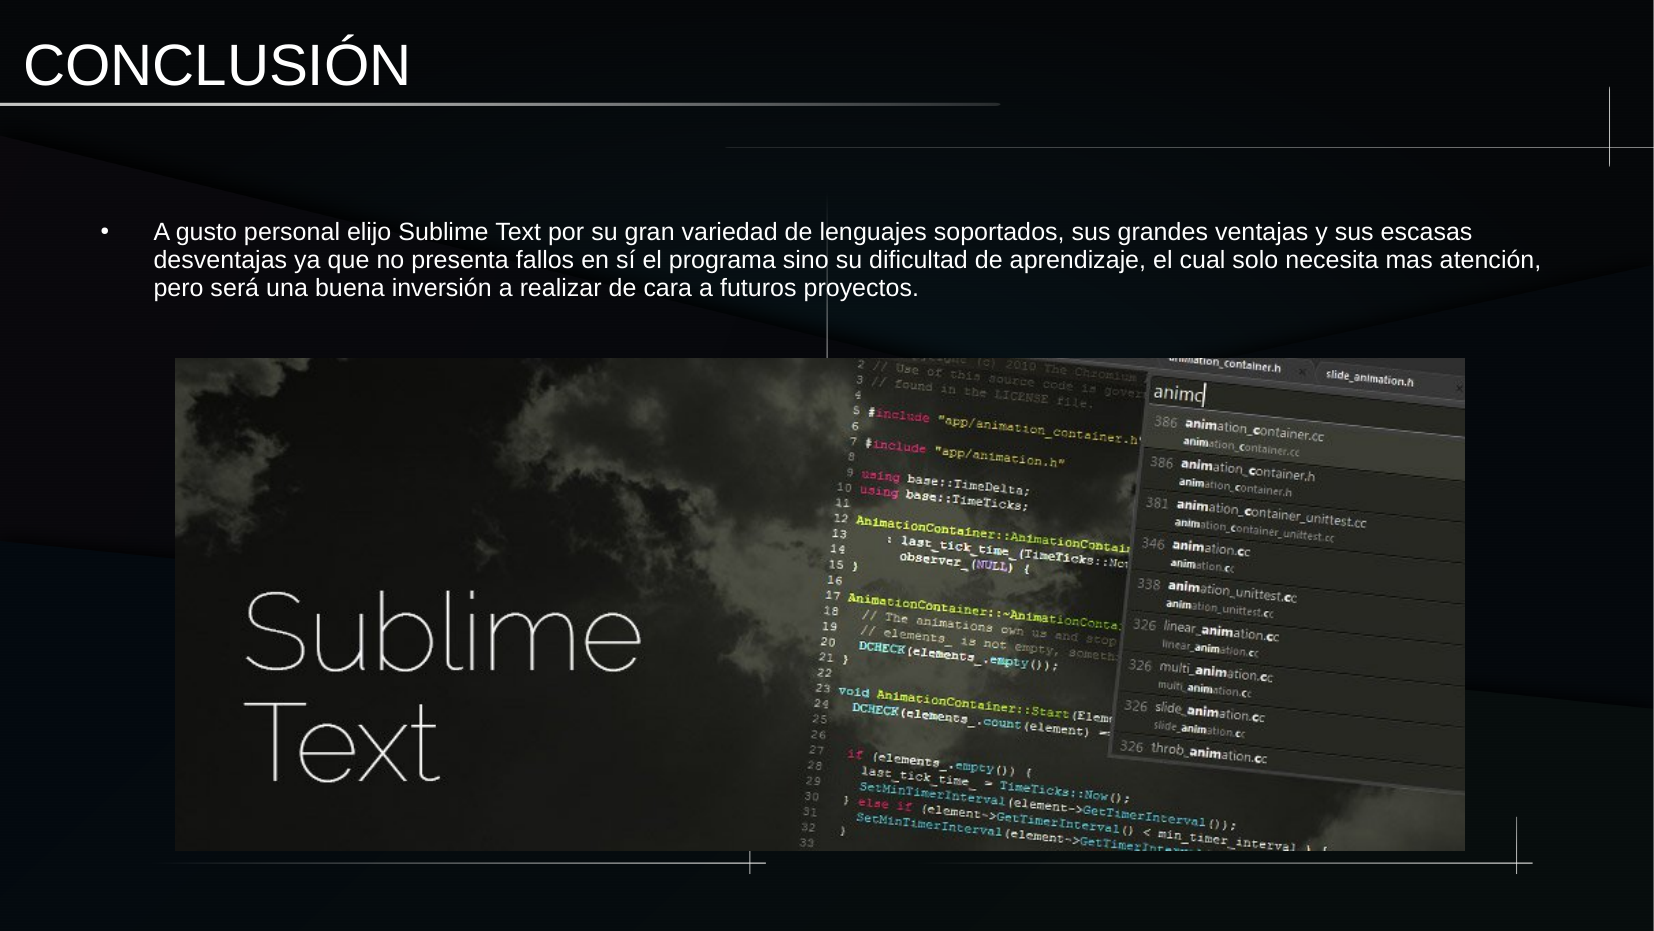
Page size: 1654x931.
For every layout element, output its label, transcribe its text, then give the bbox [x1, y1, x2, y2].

title CONCLUSIÓN [23, 11, 1589, 119]
picture [0, 0, 1654, 931]
list A gusto personal elijo Sublime Text por su gran variedad de lenguajes soportados, sus grandes ventajas y sus escasas desventajas ya que no presenta fallos en sí el programa sino su dificultad de aprendizaje, el cual solo necesita mas atención, pero será una buena inversión a realizar de cara a futuros proyectos. [82, 217, 1571, 758]
